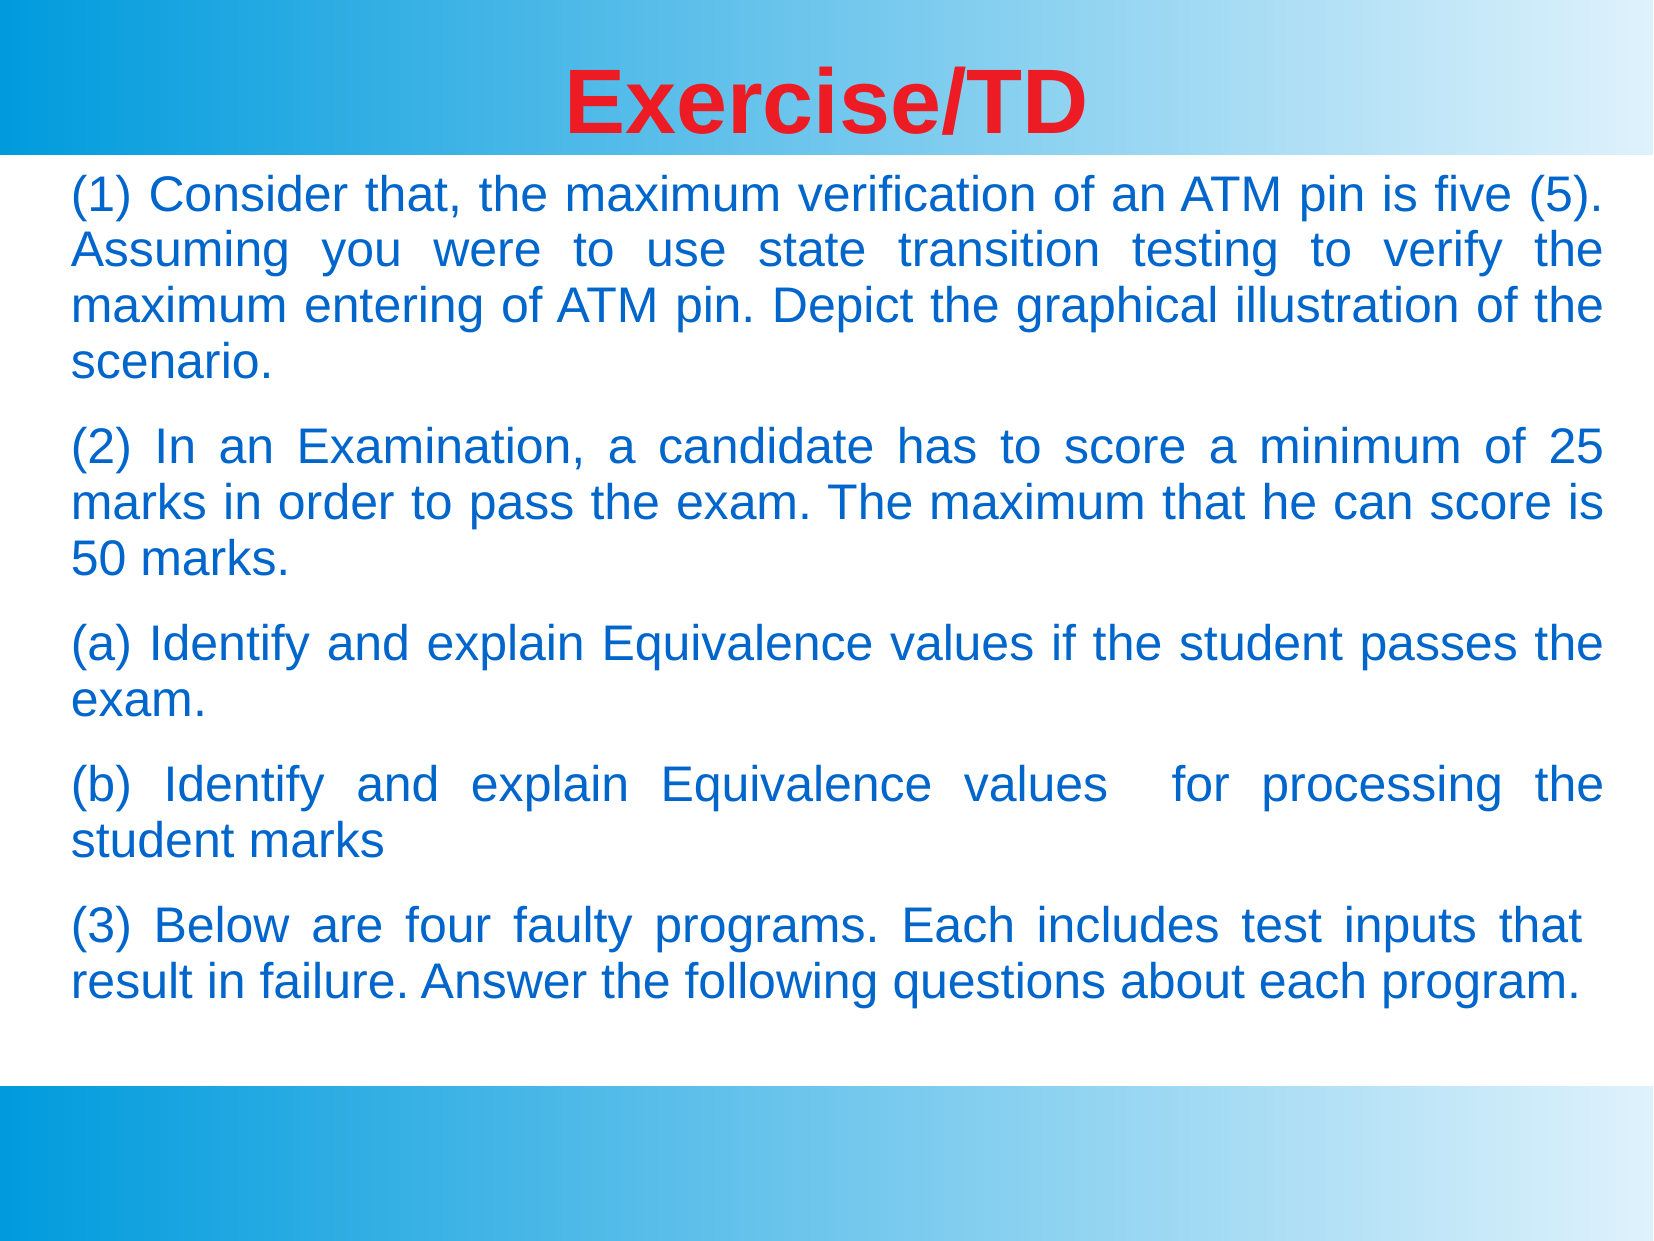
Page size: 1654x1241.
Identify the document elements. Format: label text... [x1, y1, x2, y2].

title Exercise/TD [82, 49, 1571, 155]
list (1) Consider that, the maximum verification of an ATM pin is five (5). Assuming you were to use state transition testing to verify the maximum entering of ATM pin. Depict the graphical illustration of the scenario. (2) In an Examination, a candidate has to score a minimum of 25 marks in order to pass the exam. The maximum that he can score is 50 marks. (a) Identify and explain Equivalence values if the student passes the exam. (b) Identify and explain Equivalence values for processing the student marks (3) Below are four faulty programs. Each includes test inputs that result in failure. Answer the following questions about each program. [0, 165, 1606, 1051]
